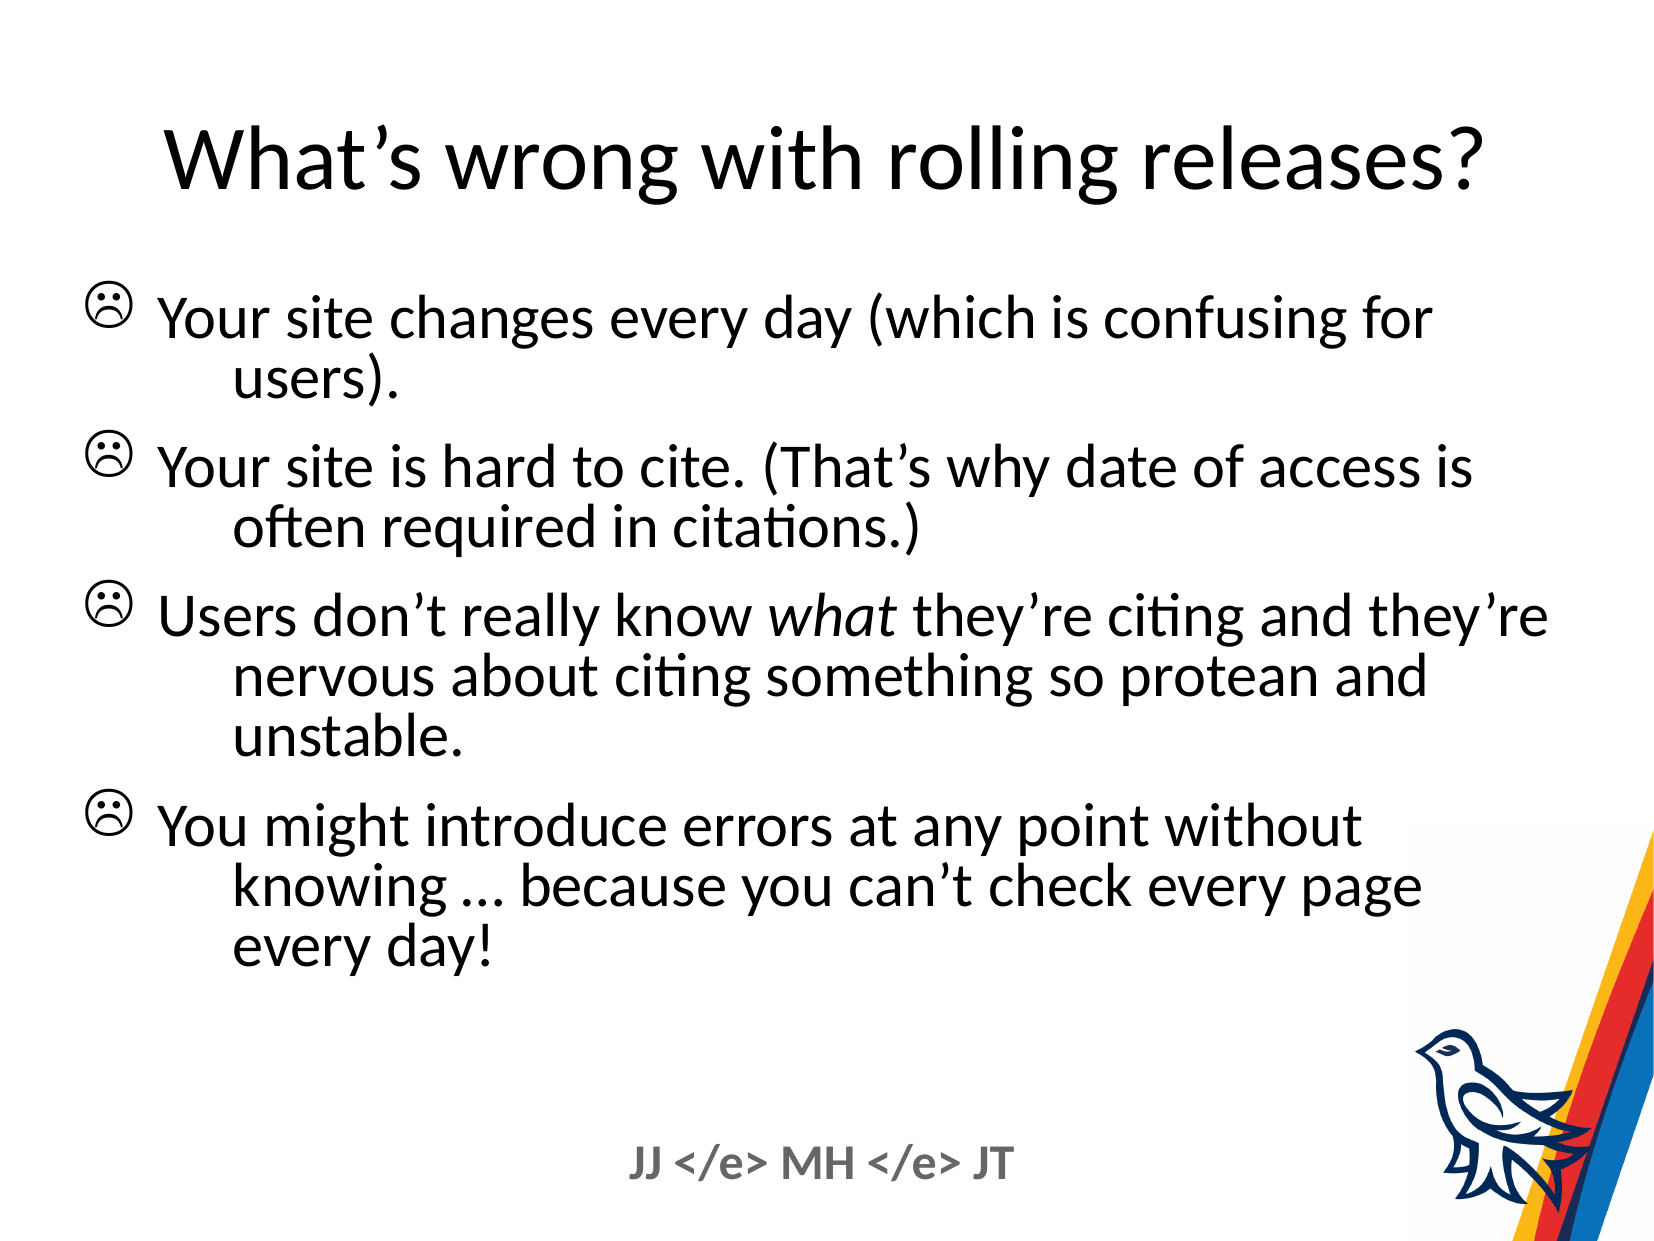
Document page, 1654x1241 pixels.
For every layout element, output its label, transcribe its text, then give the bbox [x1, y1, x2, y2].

title What’s wrong with rolling releases? [82, 49, 1571, 257]
list Your site changes every day (which is confusing for users). Your site is hard to cite. (That’s why date of access is often required in citations.) Users don’t really know what they’re citing and they’re nervous about citing something so protean and unstable. You might introduce errors at any point without knowing … because you can’t check every page every day! [82, 290, 1571, 1010]
text_box JJ </e> MH </e> JT [565, 1129, 1090, 1216]
